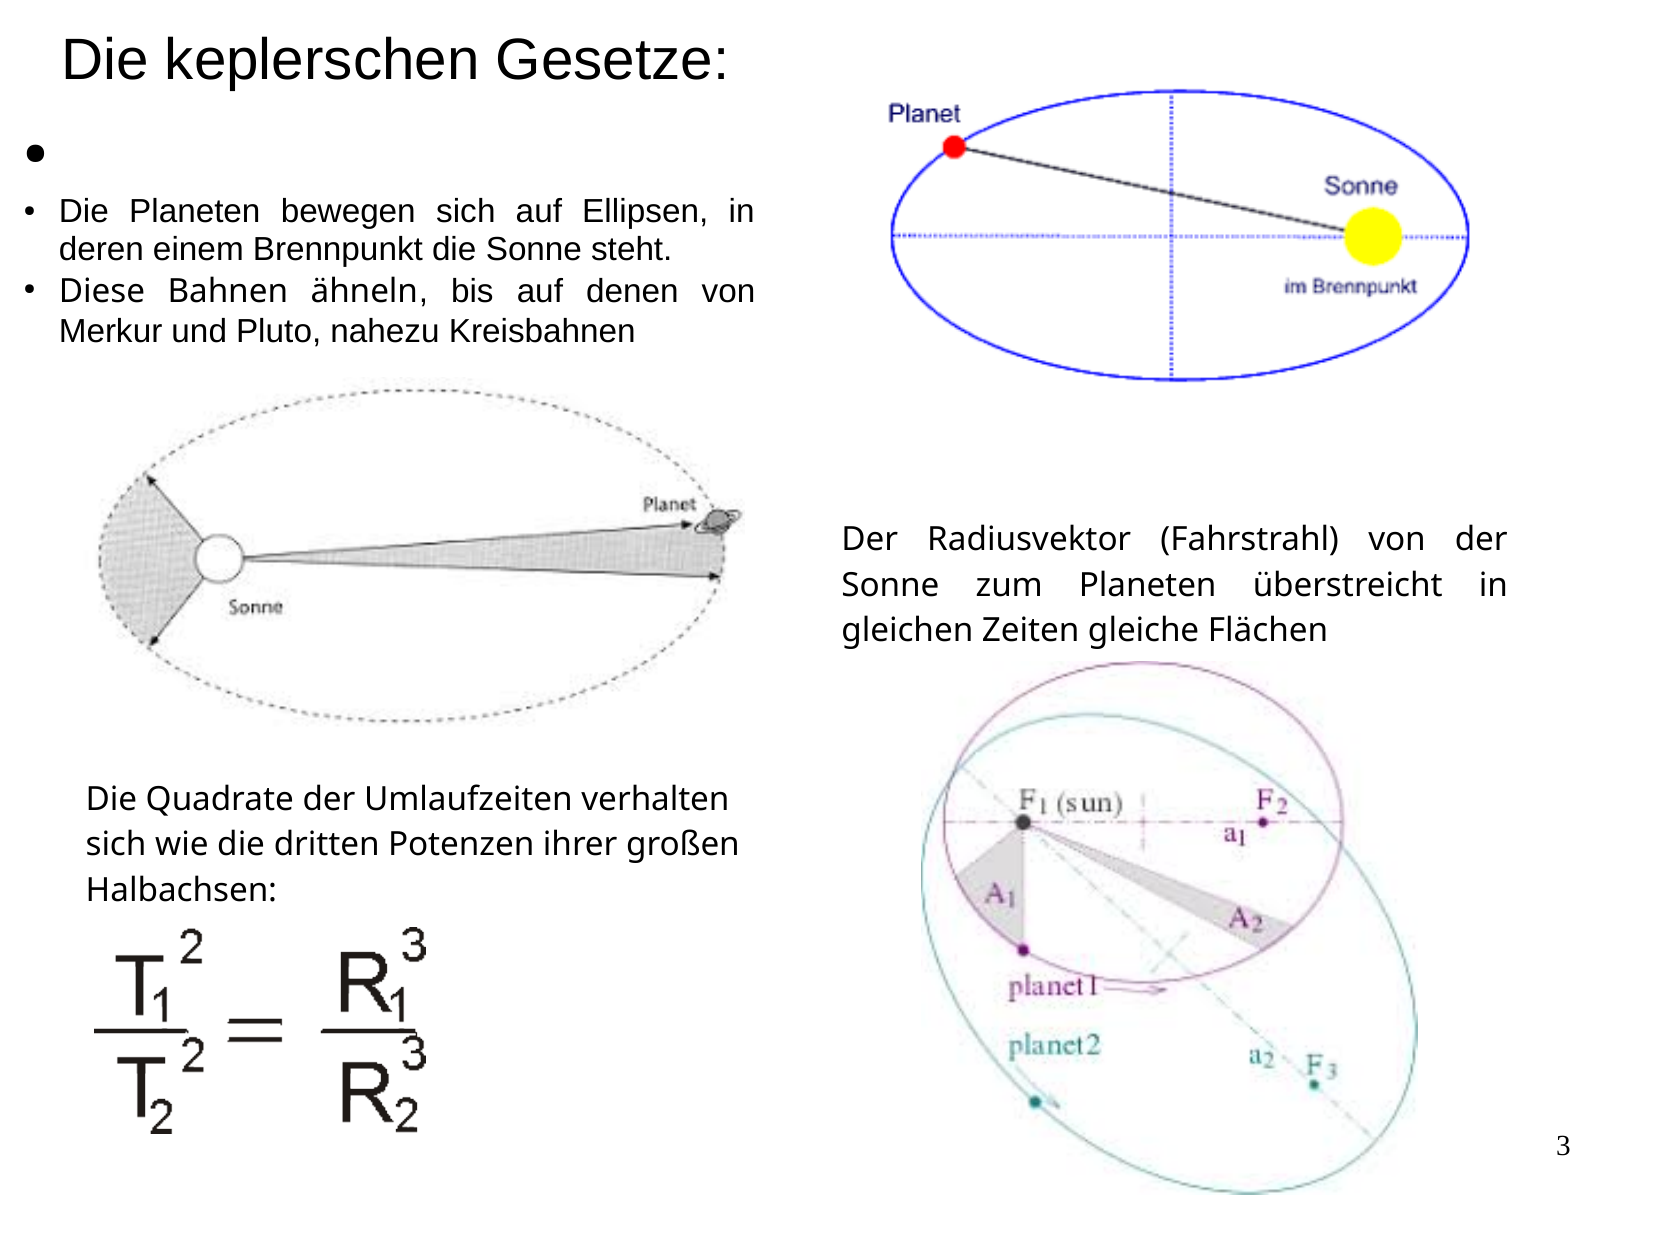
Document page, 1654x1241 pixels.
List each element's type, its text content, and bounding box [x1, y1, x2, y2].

picture [921, 661, 1418, 1195]
picture [874, 82, 1489, 390]
text_box Die Quadrate der Umlaufzeiten verhalten sich wie die dritten Potenzen ihrer großen Halbachsen: [70, 767, 780, 908]
picture [94, 927, 426, 1134]
text_box Der Radiusvektor (Fahrstrahl) von der Sonne zum Planeten überstreicht in gleichen Zeiten gleiche Flächen [826, 507, 1524, 648]
picture [82, 377, 745, 740]
subtitle Die Planeten bewegen sich auf Ellipsen, in deren einem Brennpunkt die Sonne steht. Diese Bahnen ähneln, bis auf denen von Merkur und Pluto, nahezu Kreisbahnen [23, 118, 756, 346]
title Die keplerschen Gesetze: [23, 0, 768, 229]
